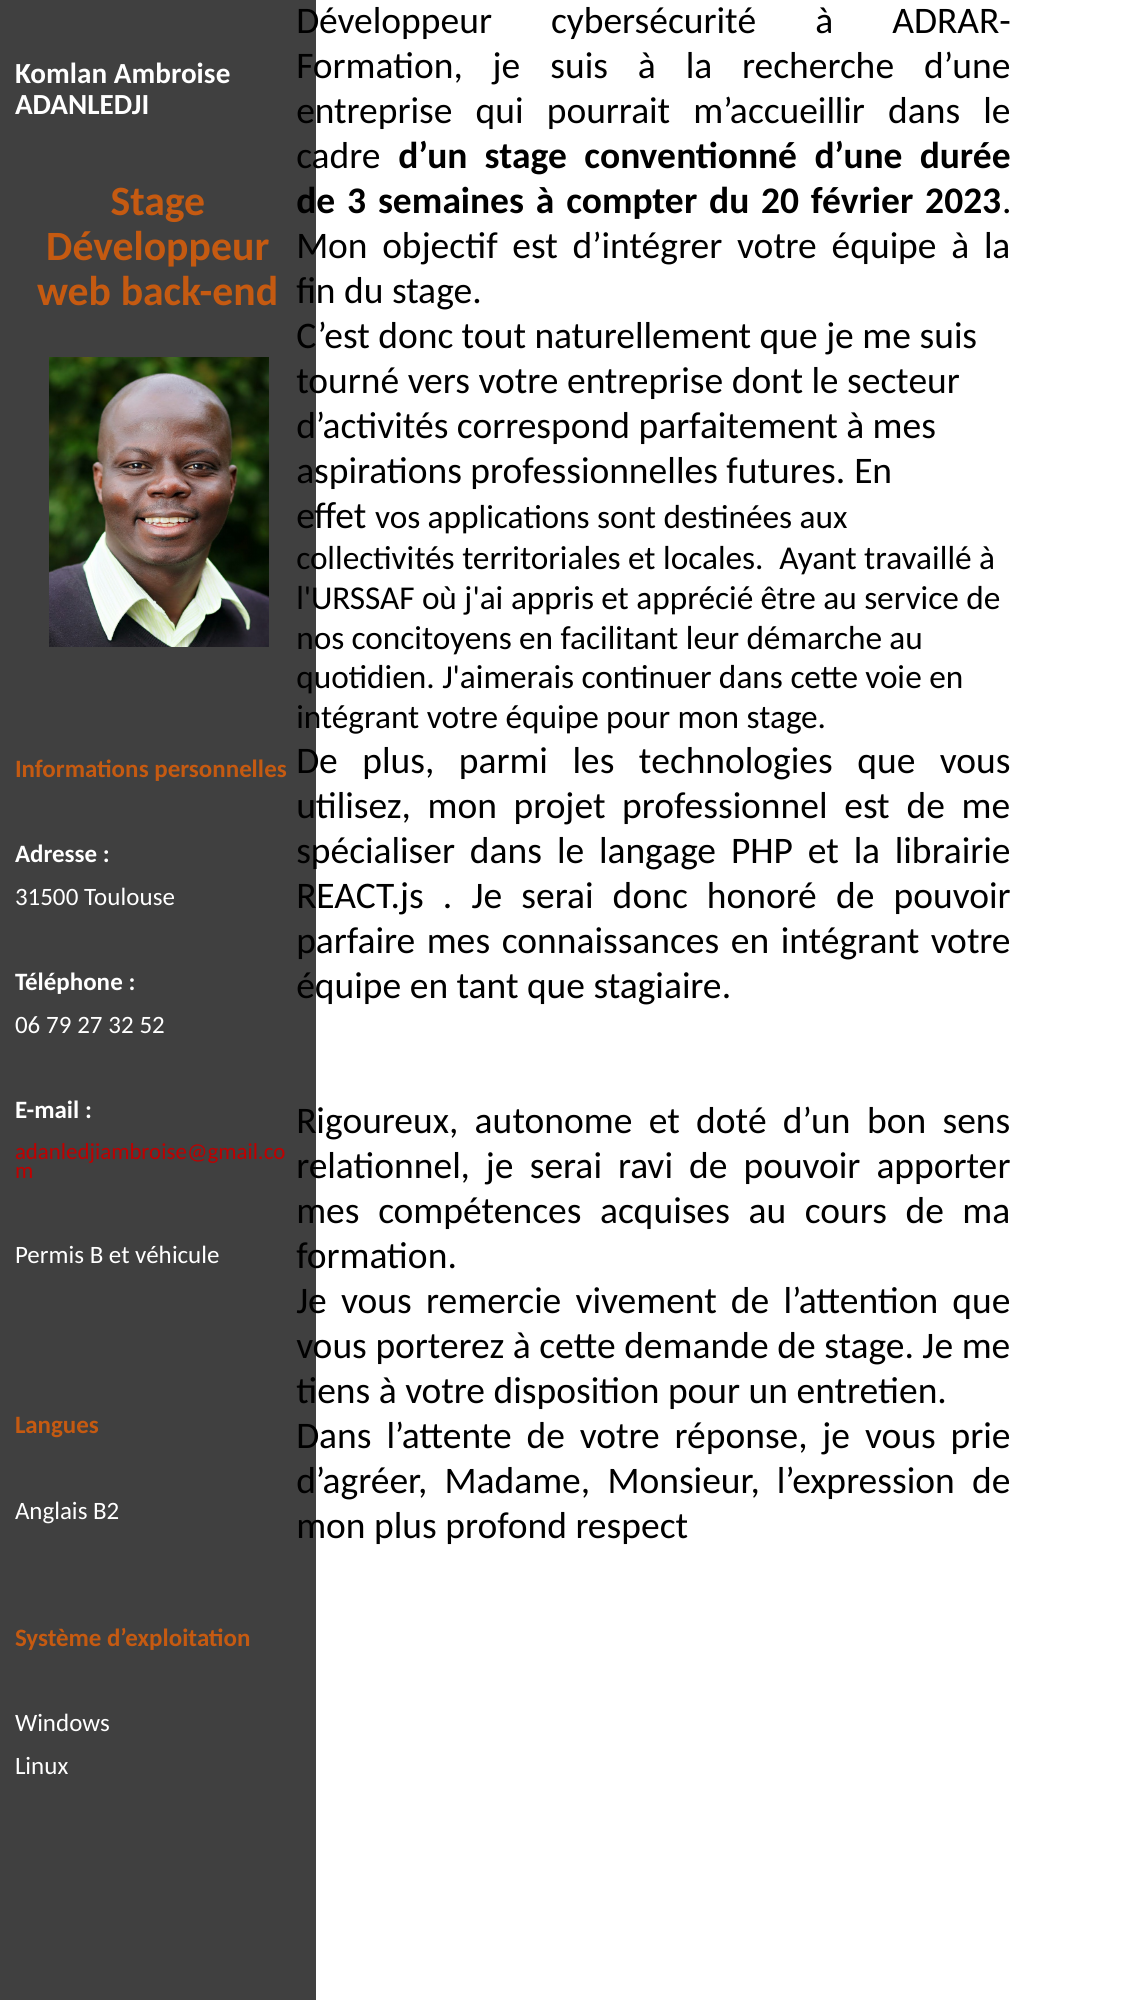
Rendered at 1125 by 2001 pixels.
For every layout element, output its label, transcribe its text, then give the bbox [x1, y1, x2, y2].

text_box Madame, Monsieur, Actuellement en cours de formation de Développeur cybersécurité à ADRAR-Formation, je suis à la recherche d’une entreprise qui pourrait m’accueillir dans le cadre d’un stage conventionné d’une durée de 3 semaines à compter du 20 février 2023. Mon objectif est d’intégrer votre équipe à la fin du stage. C’est donc tout naturellement que je me suis tourné vers votre entreprise dont le secteur d’activités correspond parfaitement à mes aspirations professionnelles futures. En effet vos applications sont destinées aux collectivités territoriales et locales. Ayant travaillé à l'URSSAF où j'ai appris et apprécié être au service de nos concitoyens en facilitant leur démarche au quotidien. J'aimerais continuer dans cette voie en intégrant votre équipe pour mon stage. De plus, parmi les technologies que vous utilisez, mon projet professionnel est de me spécialiser dans le langage PHP et la librairie REACT.js . Je serai donc honoré de pouvoir parfaire mes connaissances en intégrant votre équipe en tant que stagiaire. Rigoureux, autonome et doté d’un bon sens relationnel, je serai ravi de pouvoir apporter mes compétences acquises au cours de ma formation. Je vous remercie vivement de l’attention que vous porterez à cette demande de stage. Je me tiens à votre disposition pour un entretien. Dans l’attente de votre réponse, je vous prie d’agréer, Madame, Monsieur, l’expression de mon plus profond respect [281, 0, 1026, 1633]
subtitle Komlan Ambroise ADANLEDJI Stage Développeur web back-end Informations personnelles Adresse : 31500 Toulouse Téléphone : 06 79 27 32 52 E-mail : adanledjiambroise@gmail.com Permis B et véhicule Langues Anglais B2 Système d’exploitation Windows Linux [0, 0, 316, 2000]
picture [49, 357, 269, 647]
